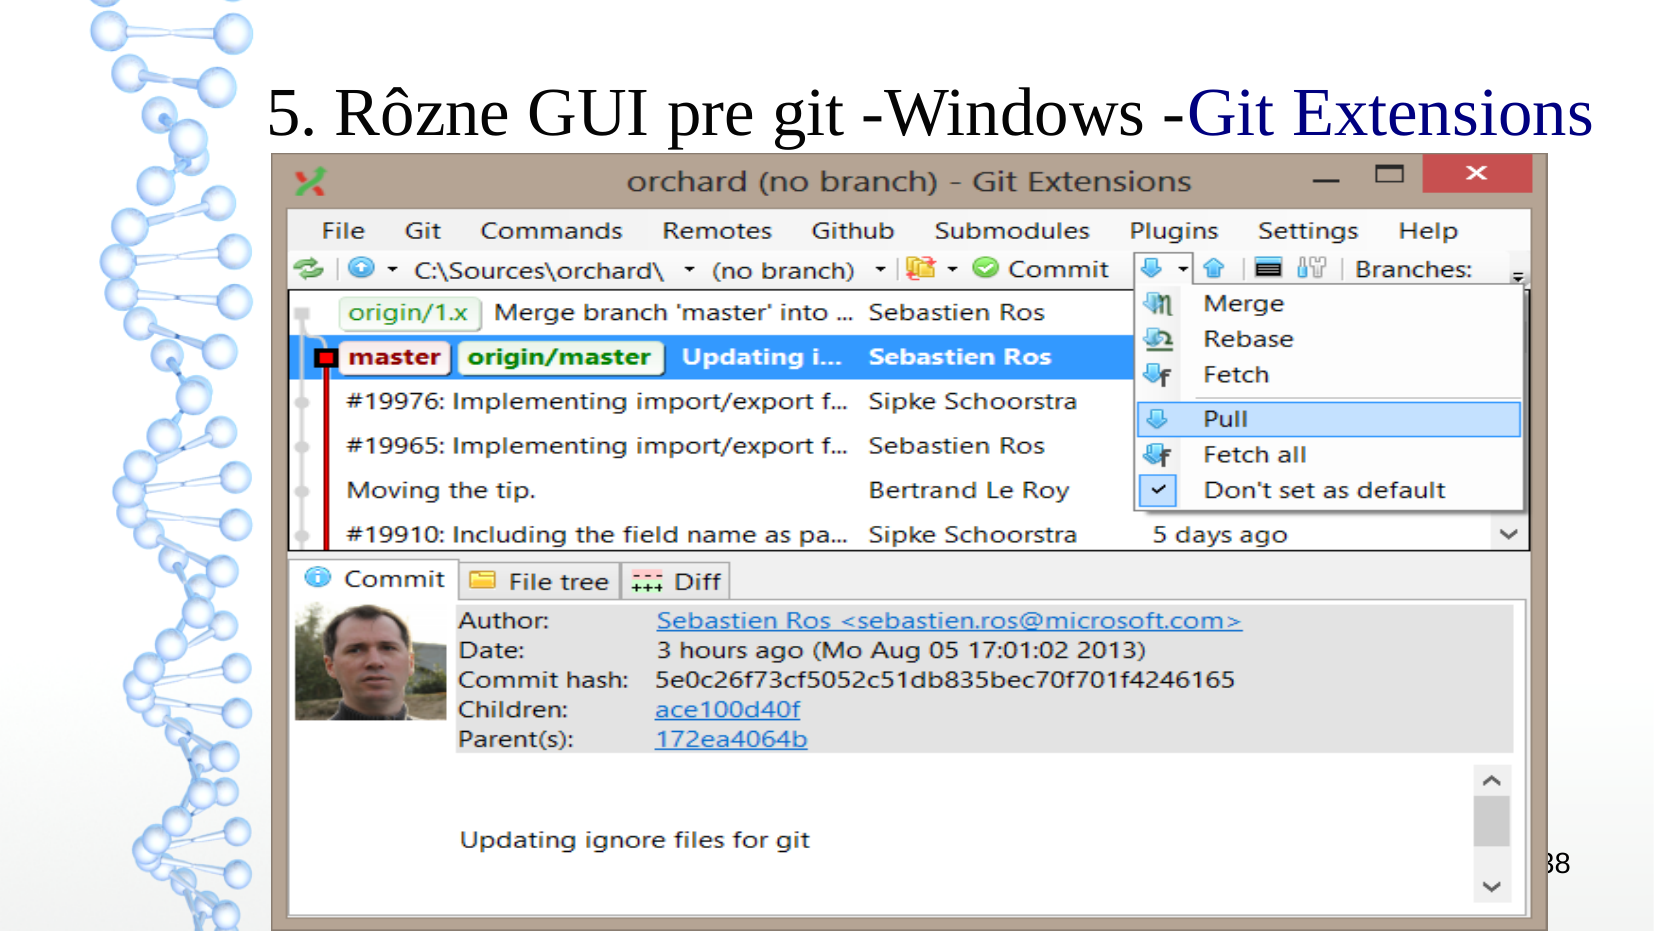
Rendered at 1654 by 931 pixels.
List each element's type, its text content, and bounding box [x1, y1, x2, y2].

picture [0, 0, 1654, 931]
title 5. Rôzne GUI pre git -Windows -Git Extensions [265, 35, 1595, 189]
